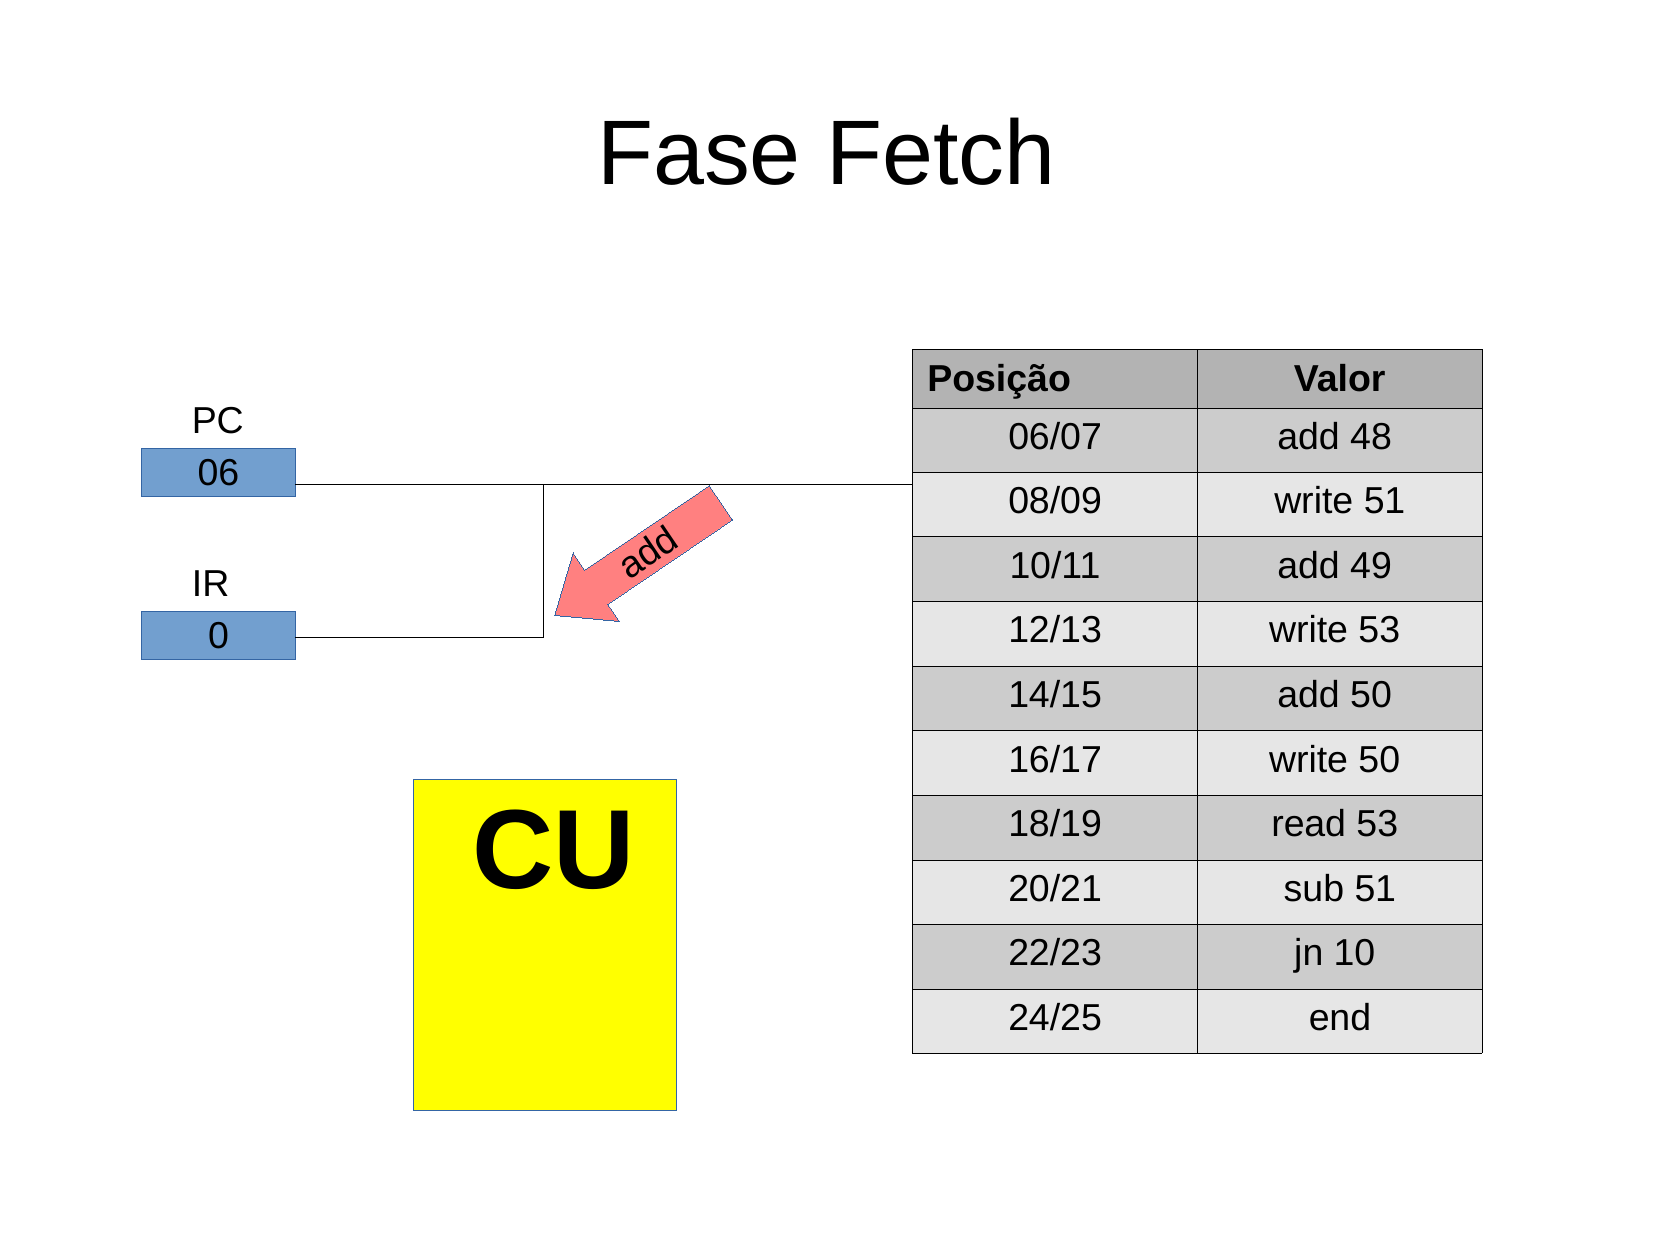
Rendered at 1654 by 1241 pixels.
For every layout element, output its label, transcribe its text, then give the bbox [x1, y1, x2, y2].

text_box add [554, 485, 733, 622]
table_cell 24/25 [913, 990, 1197, 1053]
table_cell end [1198, 990, 1482, 1053]
table_header Valor [1198, 350, 1482, 408]
table_cell add 50 [1198, 667, 1482, 730]
table_cell 18/19 [913, 796, 1197, 860]
table_cell read 53 [1198, 796, 1482, 860]
table_cell write 53 [1198, 602, 1482, 666]
table_cell 14/15 [913, 667, 1197, 730]
text_box 06 [141, 448, 296, 497]
text_box PC [177, 392, 259, 449]
table_cell 10/11 [913, 537, 1197, 601]
table_cell 06/07 [913, 409, 1197, 472]
table_cell jn 10 [1198, 925, 1482, 989]
table_cell add 48 [1198, 409, 1482, 472]
table_cell 16/17 [913, 731, 1197, 795]
table_cell sub 51 [1198, 861, 1482, 924]
title Fase Fetch [82, 49, 1571, 257]
table_cell 12/13 [913, 602, 1197, 666]
table_cell write 51 [1198, 473, 1482, 536]
text_box CU [457, 779, 650, 920]
table_header Posição [913, 350, 1197, 408]
text_box [413, 779, 677, 1111]
table_cell add 49 [1198, 537, 1482, 601]
table_cell 08/09 [913, 473, 1197, 536]
text_box 0 [141, 611, 296, 660]
table_cell 22/23 [913, 925, 1197, 989]
text_box IR [177, 555, 245, 612]
table_cell write 50 [1198, 731, 1482, 795]
table_cell 20/21 [913, 861, 1197, 924]
